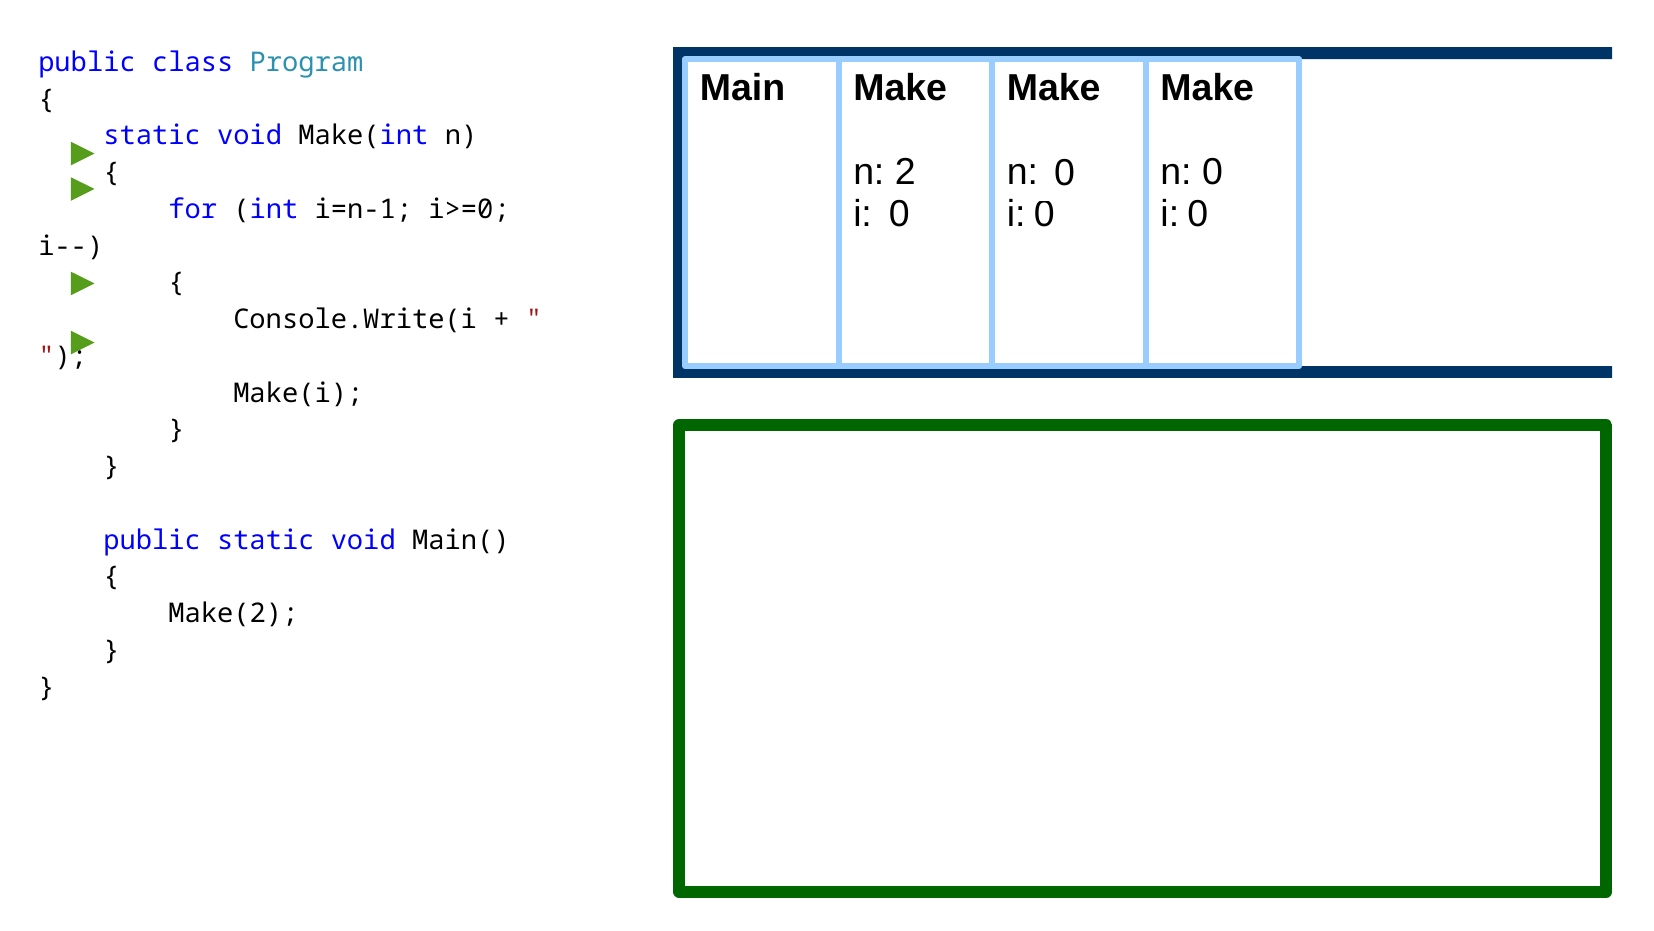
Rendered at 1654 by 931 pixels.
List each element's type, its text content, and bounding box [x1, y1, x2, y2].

text_box [70, 141, 95, 166]
text_box 0 [874, 185, 934, 242]
text_box public class Program { static void Make(int n) { for (int i=n-1; i>=0; i--) { Console.Write(i + " "); Make(i); } } public static void Main() { Make(2); } } [23, 35, 579, 554]
text_box Make n: 2 i: 1 [838, 59, 989, 242]
text_box Make n: 0 i: 0 [1145, 59, 1300, 242]
text_box [70, 177, 95, 201]
text_box [673, 47, 1613, 378]
text_box [70, 330, 95, 355]
text_box [70, 271, 95, 296]
text_box Make n: 1 i: 0 [992, 59, 1143, 242]
text_box 0 [1039, 143, 1099, 201]
text_box Main [685, 59, 836, 242]
